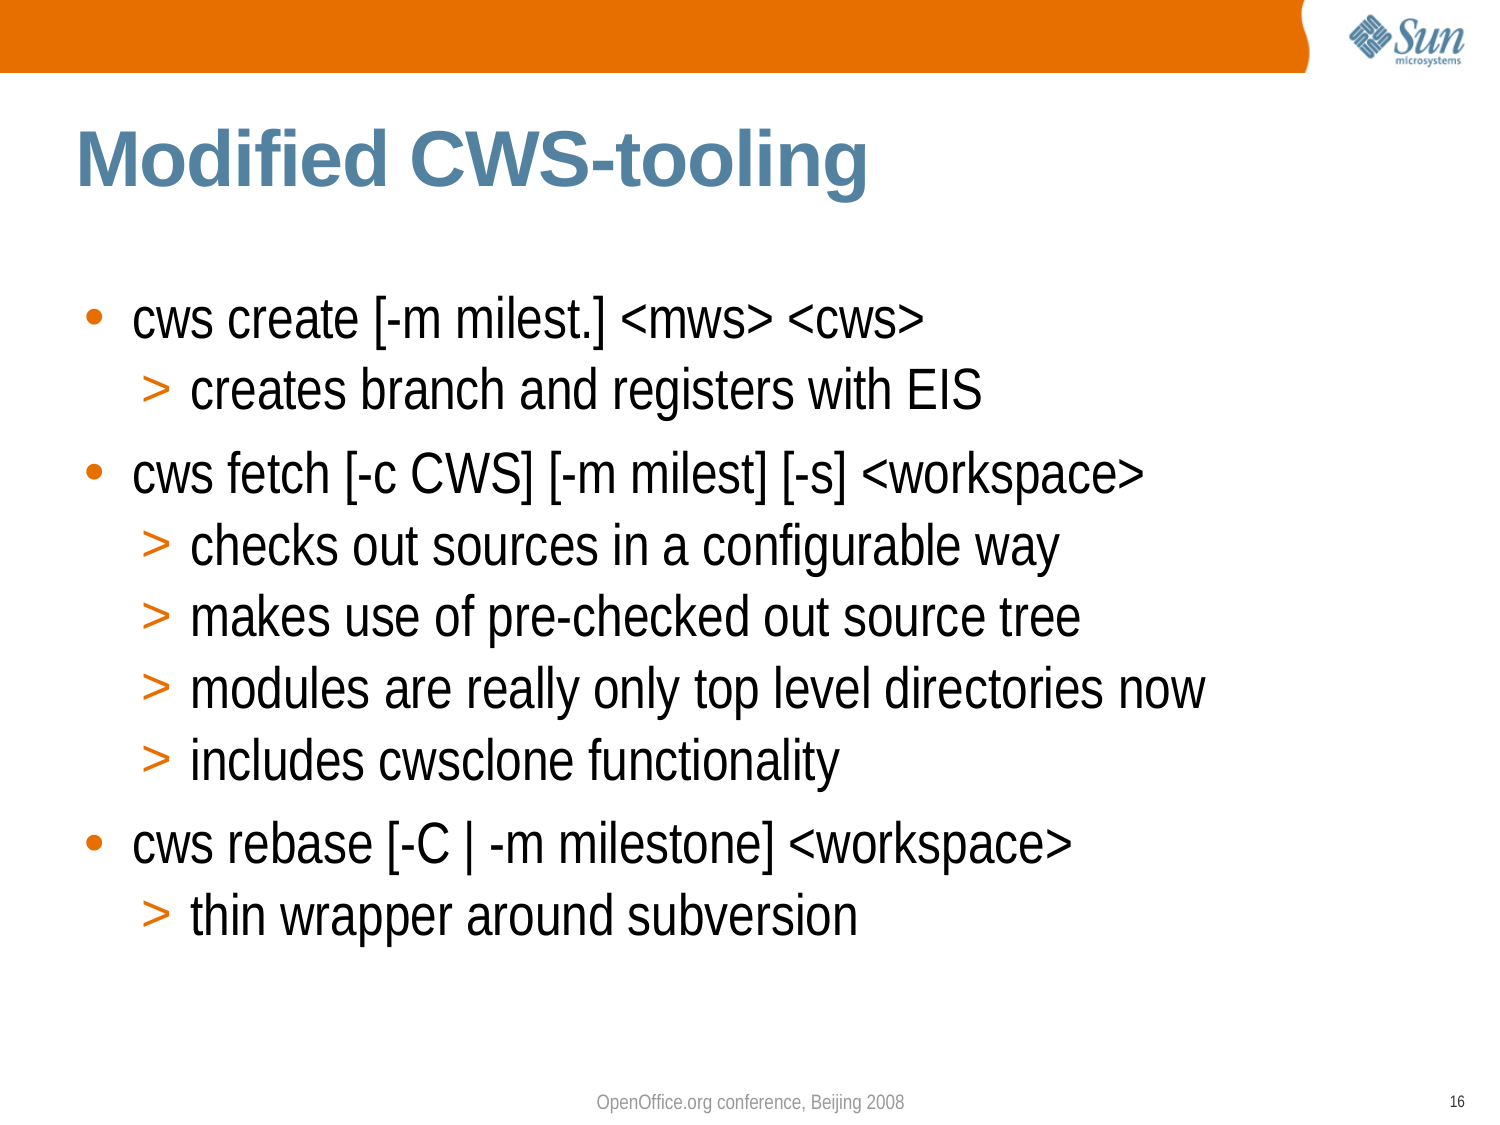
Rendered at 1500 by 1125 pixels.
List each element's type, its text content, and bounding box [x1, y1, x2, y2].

list cws create [-m milest.] <mws> <cws> creates branch and registers with EIS cws fetch [-c CWS] [-m milest] [-s] <workspace> checks out sources in a configurable way makes use of pre-checked out source tree modules are really only top level directories now includes cwsclone functionality cws rebase [-C | -m milestone] <workspace> thin wrapper around subversion [64, 292, 1402, 952]
title Modified CWS-tooling [81, 93, 1336, 198]
picture [0, 0, 1500, 73]
